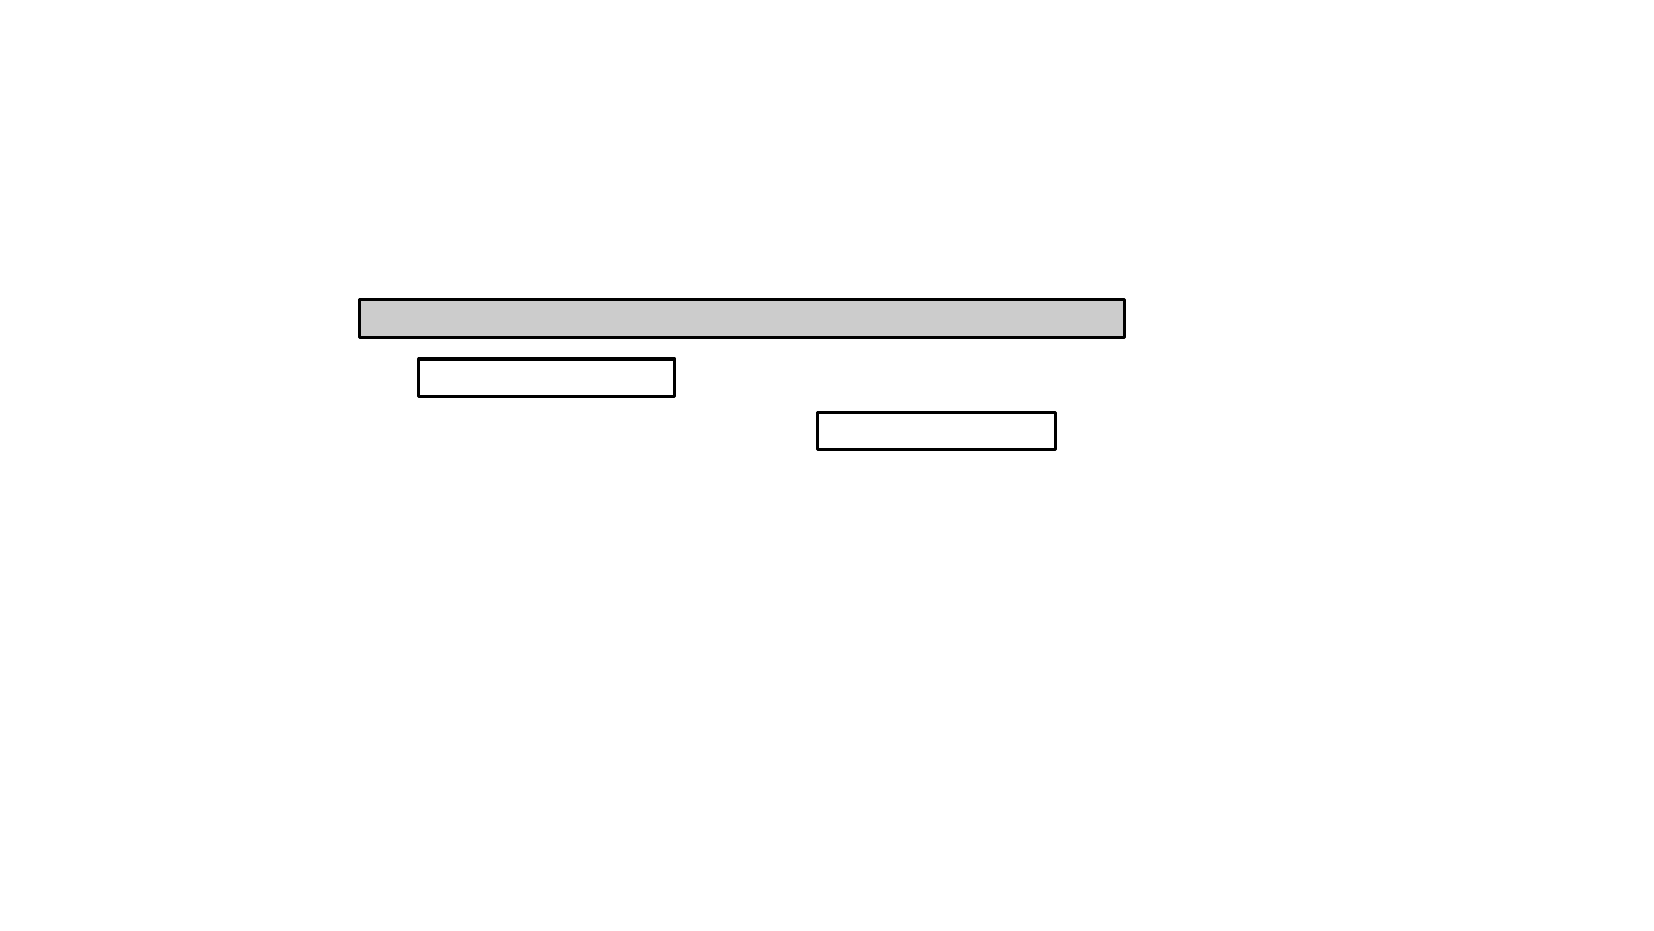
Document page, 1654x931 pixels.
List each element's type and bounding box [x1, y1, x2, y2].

text_box [359, 299, 1125, 338]
text_box [418, 358, 675, 397]
text_box [817, 412, 1056, 450]
